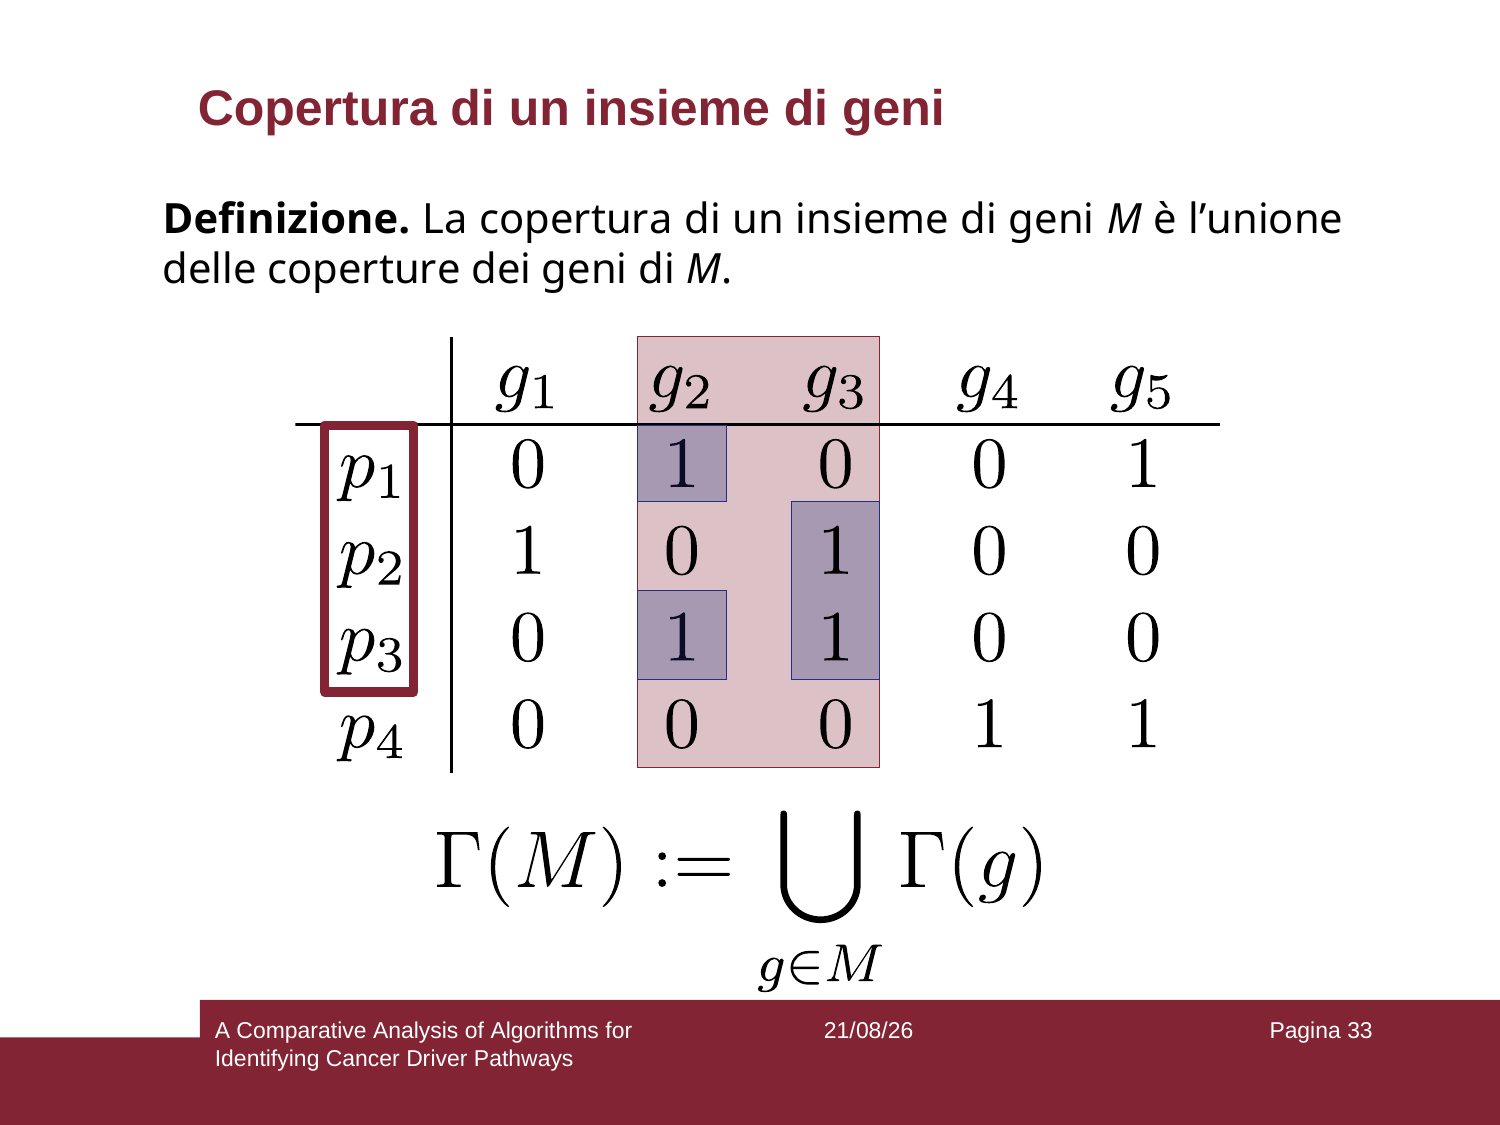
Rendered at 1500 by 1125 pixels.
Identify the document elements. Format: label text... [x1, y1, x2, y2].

text_box 22/10/24 [712, 1008, 1026, 1084]
text_box [637, 425, 727, 502]
title Copertura di un insieme di geni [183, 67, 1400, 150]
text_box Pagina <number> [1074, 1008, 1388, 1084]
picture [295, 350, 1241, 780]
picture [437, 810, 1041, 993]
text_box [637, 590, 727, 680]
text_box A Comparative Analysis of Algorithms for Identifying Cancer Driver Pathways [199, 1008, 676, 1084]
text_box Definizione. La copertura di un insieme di geni M è l’unione delle coperture dei geni di M. [147, 184, 1359, 350]
